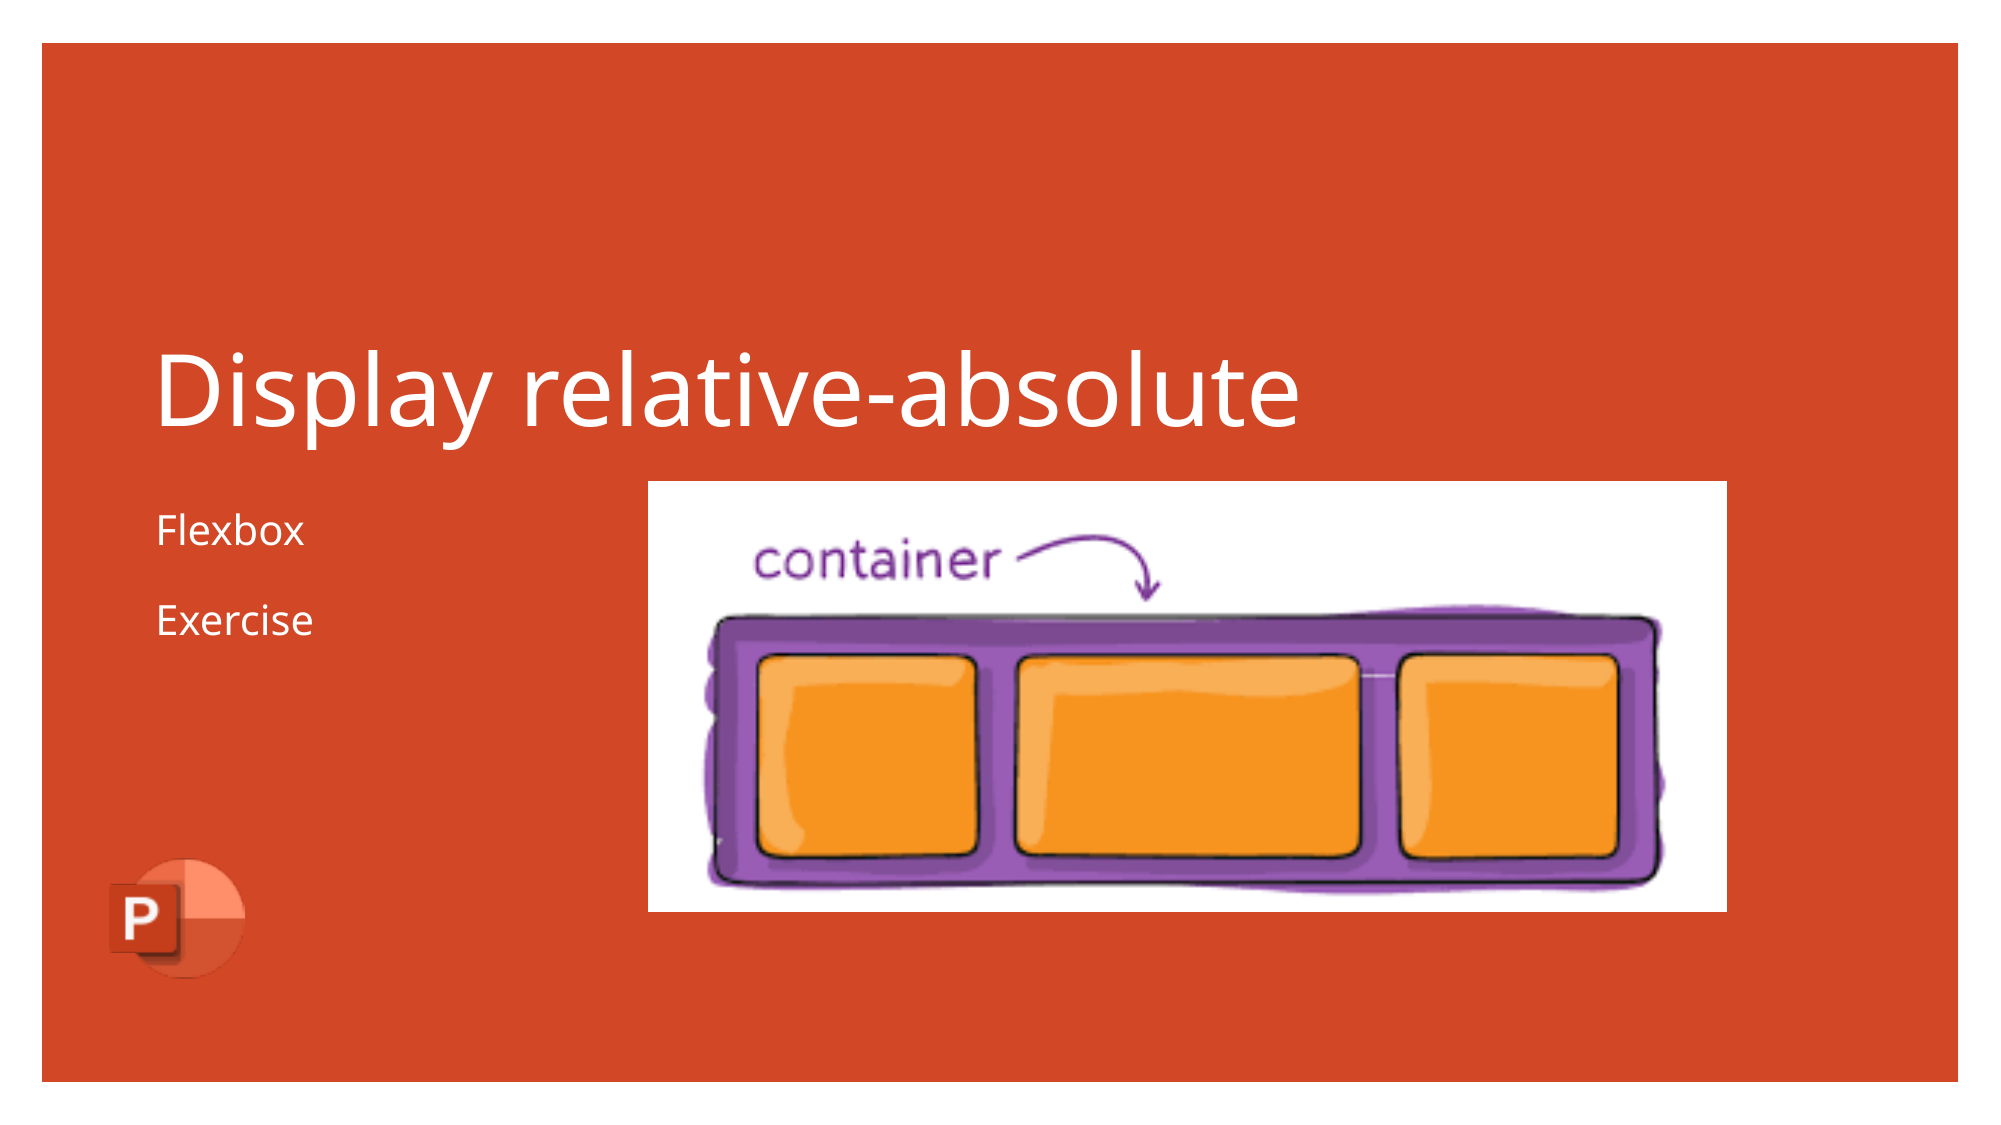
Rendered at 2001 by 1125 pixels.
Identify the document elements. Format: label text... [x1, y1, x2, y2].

subtitle Flexbox Exercise [140, 481, 648, 668]
picture [109, 851, 245, 987]
picture [648, 481, 1727, 912]
title Display relative-absolute [137, 190, 1863, 583]
